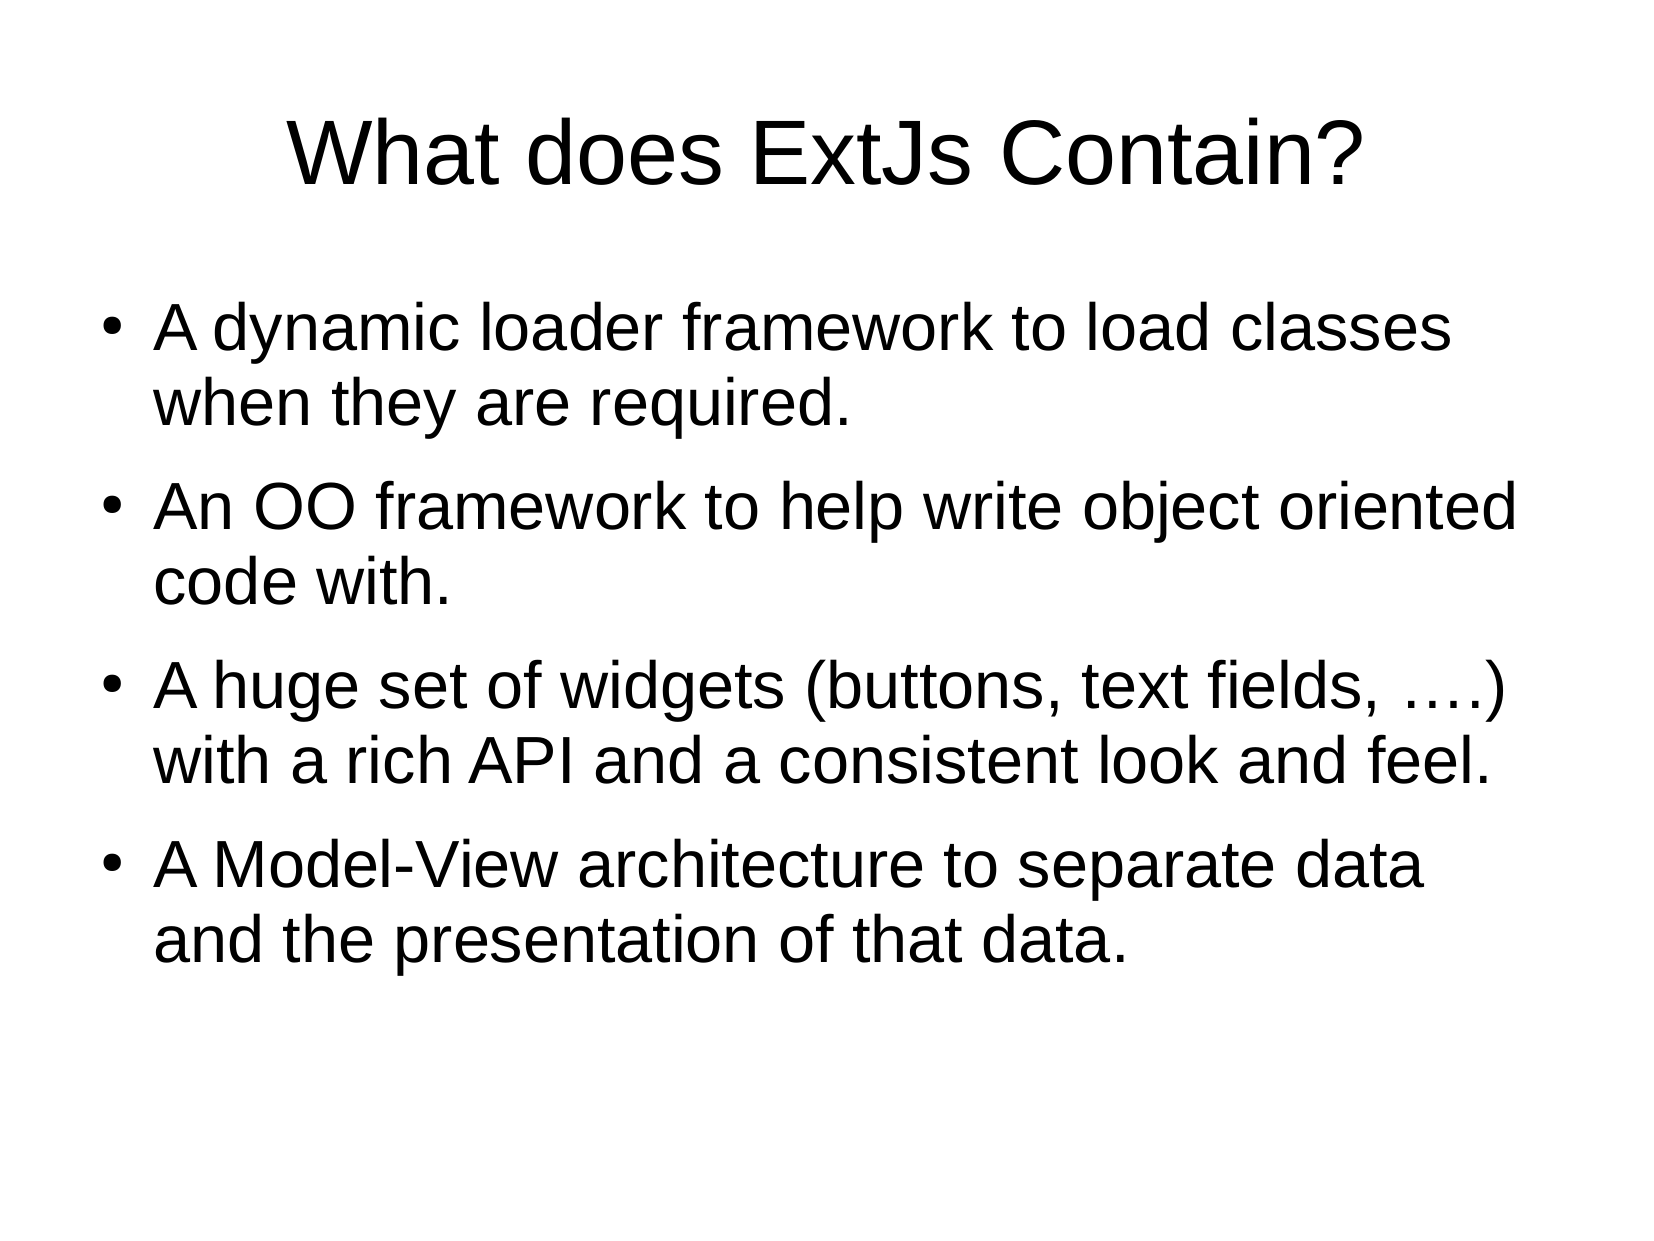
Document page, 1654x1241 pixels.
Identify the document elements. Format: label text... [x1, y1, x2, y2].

list A dynamic loader framework to load classes when they are required. An OO framework to help write object oriented code with. A huge set of widgets (buttons, text fields, ….) with a rich API and a consistent look and feel. A Model-View architecture to separate data and the presentation of that data. [82, 290, 1538, 1010]
title What does ExtJs Contain? [82, 49, 1571, 257]
